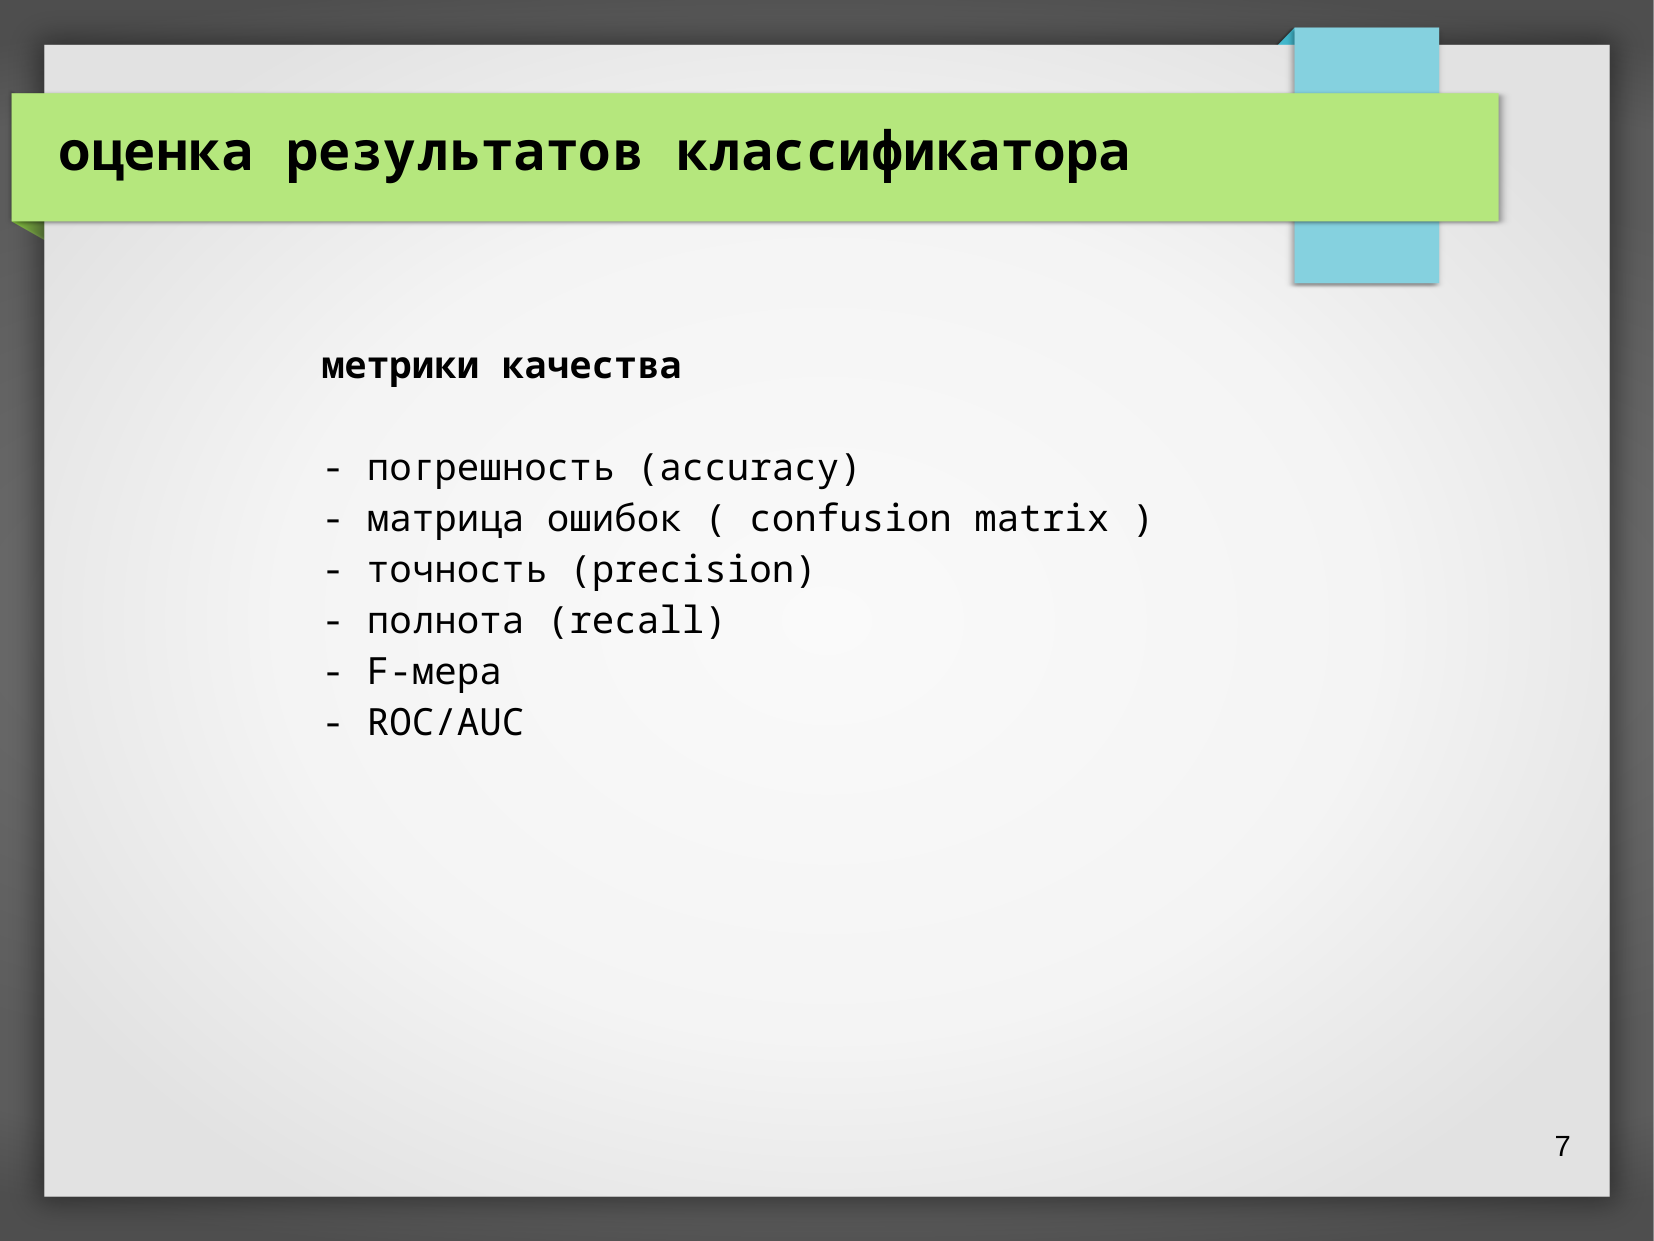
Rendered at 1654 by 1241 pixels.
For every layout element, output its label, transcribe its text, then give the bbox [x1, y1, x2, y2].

text_box метрики качества - погрешность (accuracy) - матрица ошибок ( confusion matrix ) - точность (precision) - полнота (recall) - F-мера - ROC/AUC [307, 330, 1205, 795]
picture [0, 0, 1654, 1241]
title оценка результатов классификатора [59, 109, 1217, 190]
